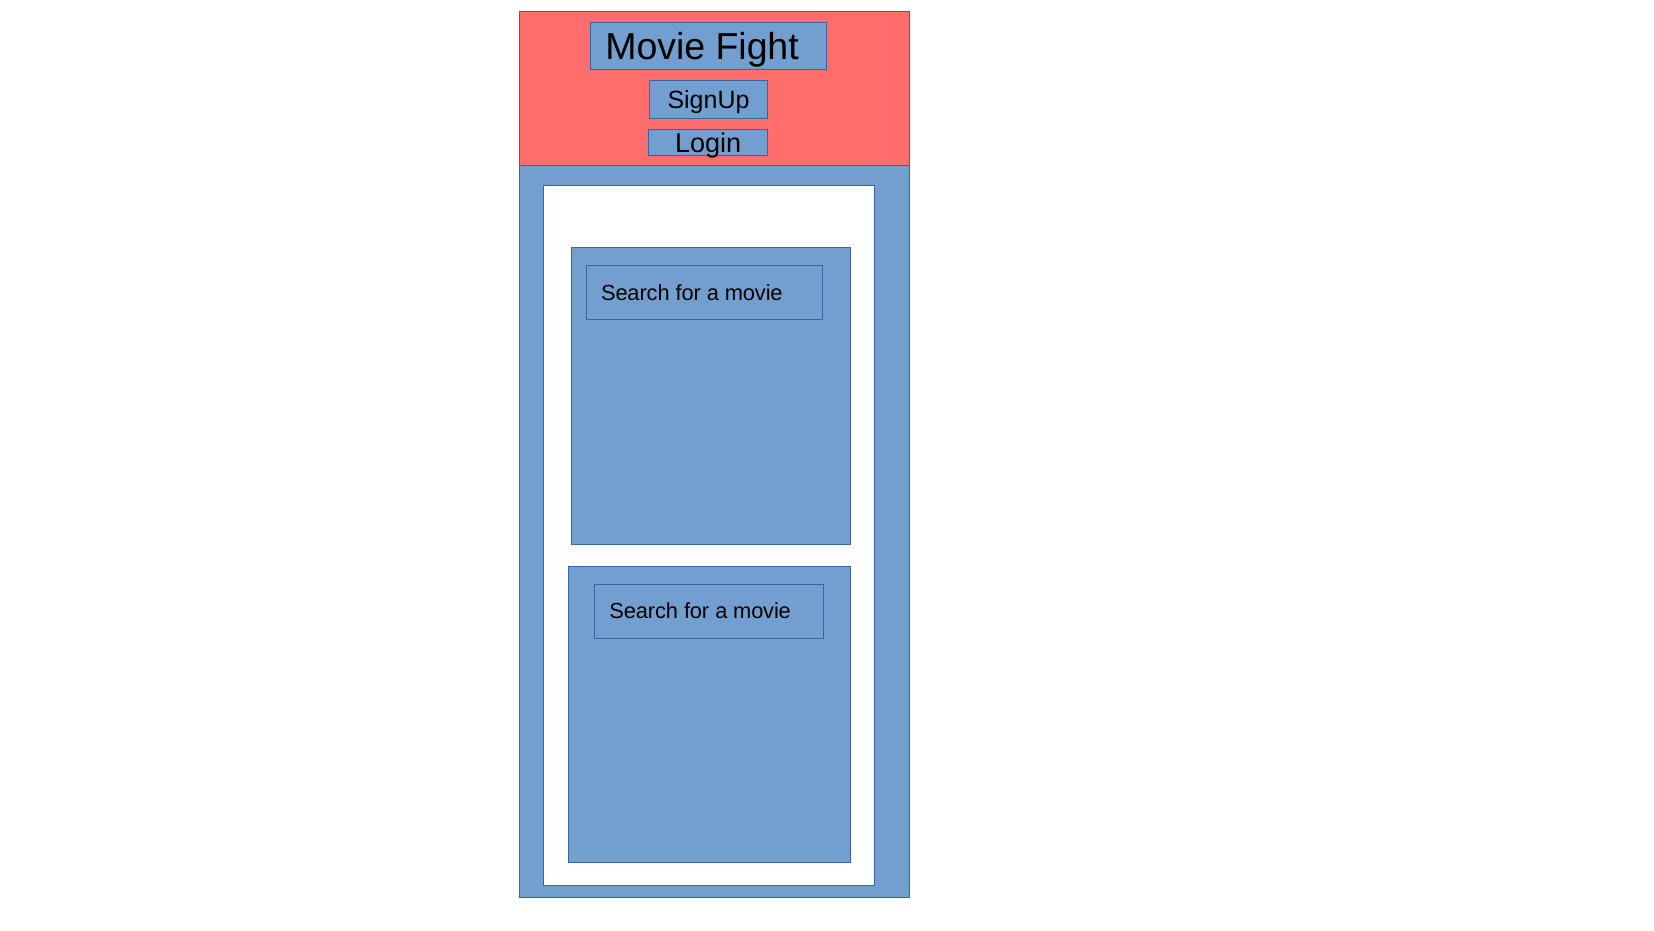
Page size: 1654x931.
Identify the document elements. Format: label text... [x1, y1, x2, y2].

text_box Search for a movie [594, 584, 824, 639]
text_box [519, 11, 910, 898]
text_box SignUp [649, 80, 768, 119]
text_box Movie Fight [590, 22, 827, 70]
text_box Search for a movie [586, 265, 823, 320]
text_box Login [648, 129, 768, 156]
